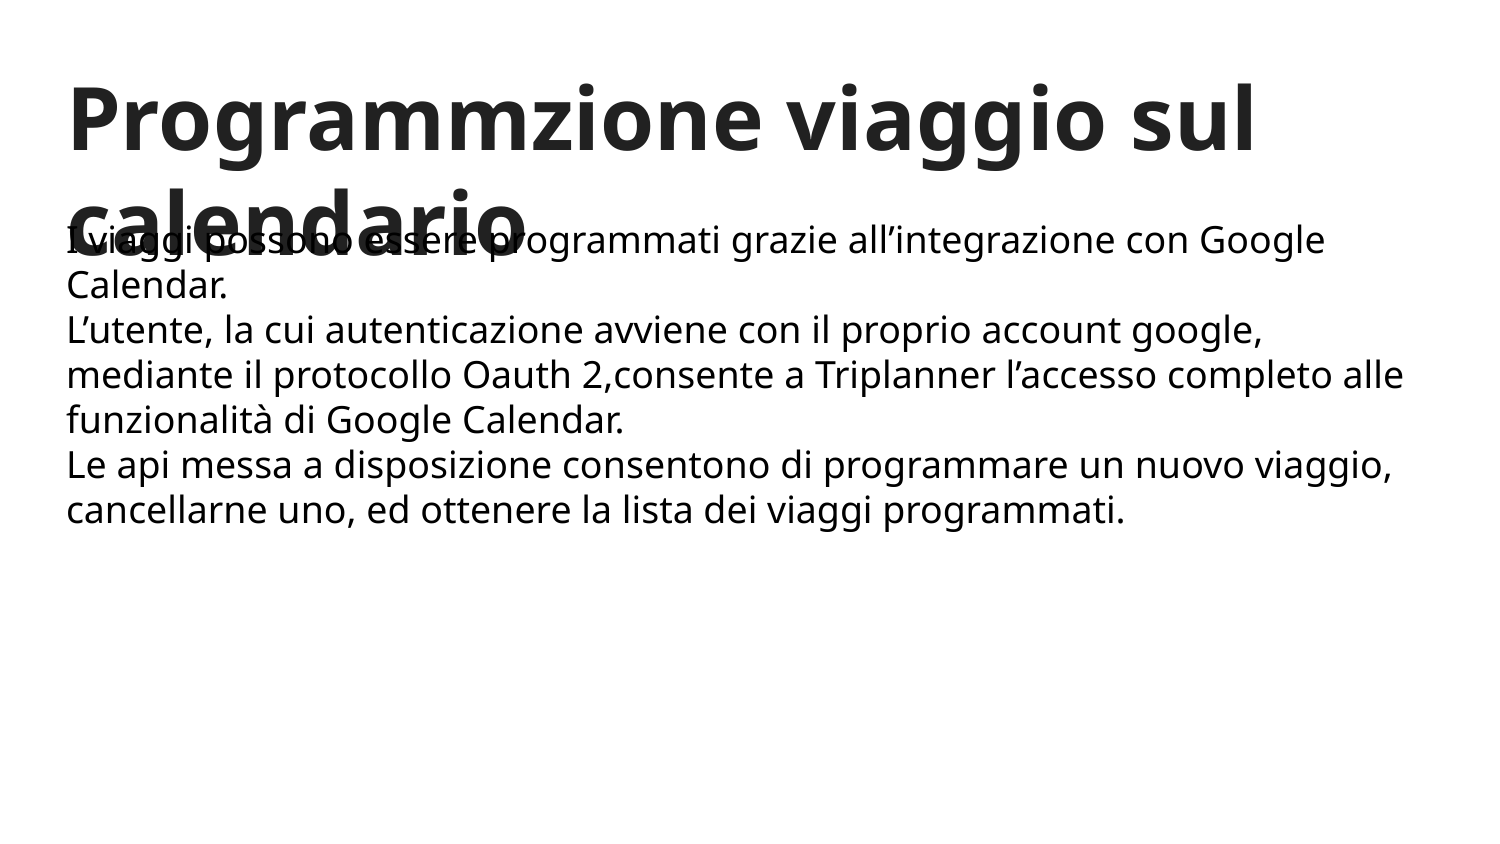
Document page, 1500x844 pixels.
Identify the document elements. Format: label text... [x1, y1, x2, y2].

text_box Programmzione viaggio sul calendario [51, 47, 1449, 180]
text_box I viaggi possono essere programmati grazie all’integrazione con Google Calendar. L’utente, la cui autenticazione avviene con il proprio account google, mediante il protocollo Oauth 2,consente a Triplanner l’accesso completo alle funzionalità di Google Calendar. Le api messa a disposizione consentono di programmare un nuovo viaggio, cancellarne uno, ed ottenere la lista dei viaggi programmati. [51, 201, 1449, 750]
